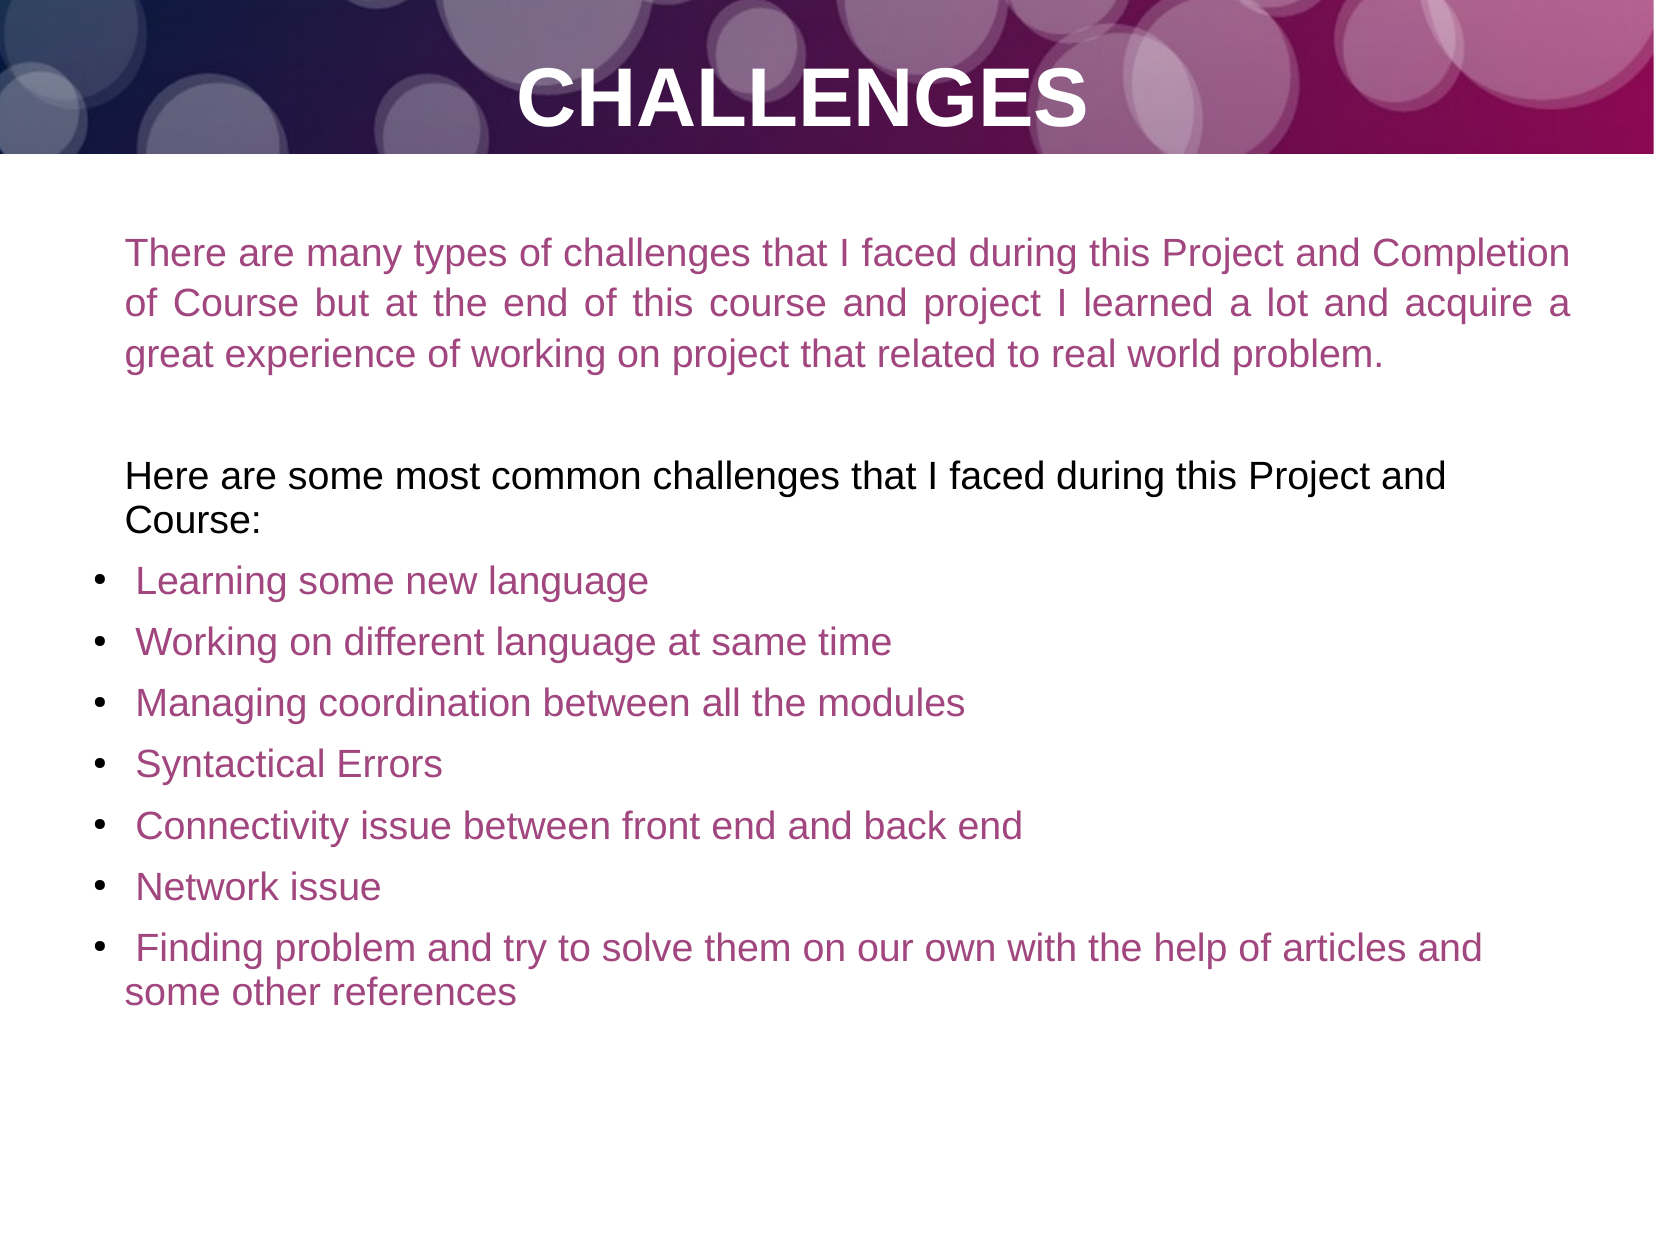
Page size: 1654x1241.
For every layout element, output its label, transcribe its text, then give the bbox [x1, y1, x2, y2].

list There are many types of challenges that I faced during this Project and Completion of Course but at the end of this course and project I learned a lot and acquire a great experience of working on project that related to real world problem. Here are some most common challenges that I faced during this Project and Course: Learning some new language Working on different language at same time Managing coordination between all the modules Syntactical Errors Connectivity issue between front end and back end Network issue Finding problem and try to solve them on our own with the help of articles and some other references [82, 224, 1571, 1052]
title CHALLENGES [59, 11, 1548, 184]
picture [0, 0, 1654, 154]
